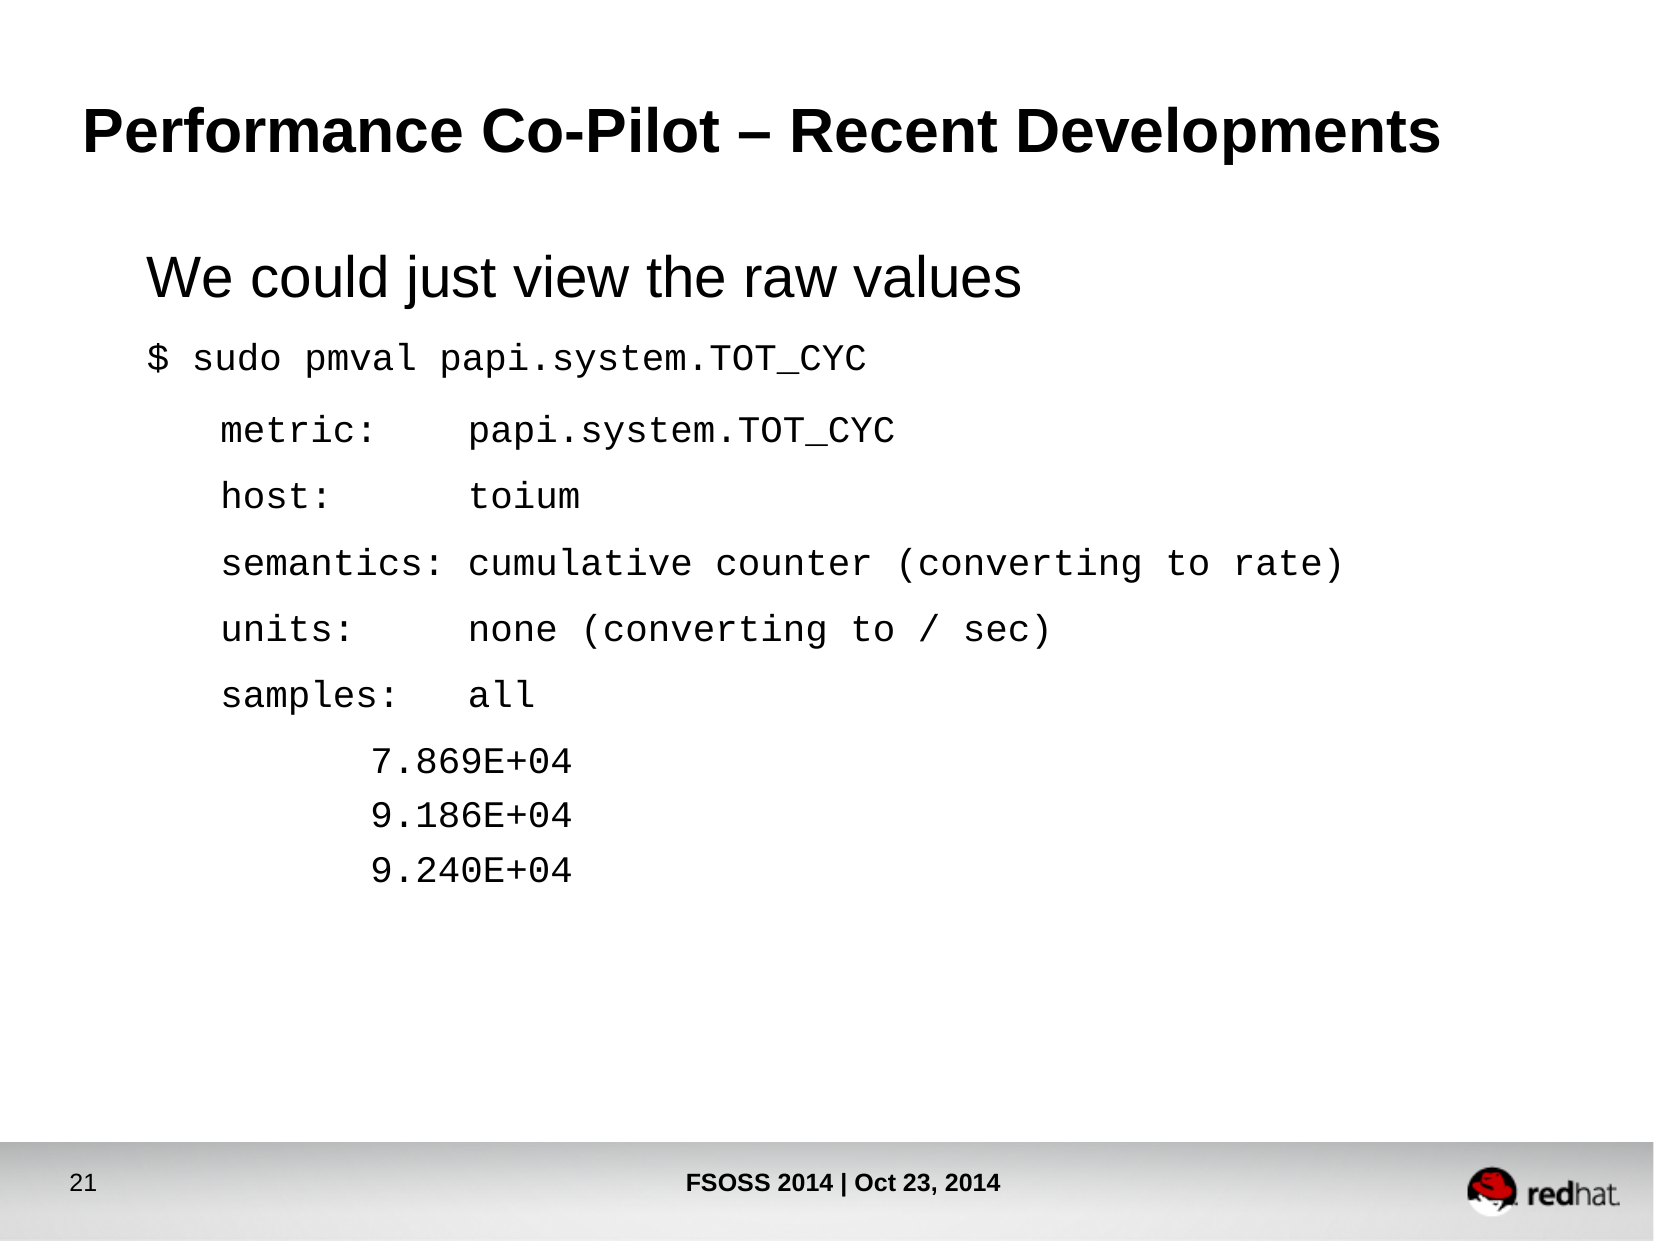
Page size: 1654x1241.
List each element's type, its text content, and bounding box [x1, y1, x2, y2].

picture [0, 1142, 1654, 1241]
list We could just view the raw values $ sudo pmval papi.system.TOT_CYC metric: papi.system.TOT_CYC host: toium semantics: cumulative counter (converting to rate) units: none (converting to / sec) samples: all 7.869E+04 9.186E+04 9.240E+04 [86, 244, 1576, 1039]
title Performance Co-Pilot – Recent Developments [82, 37, 1571, 226]
